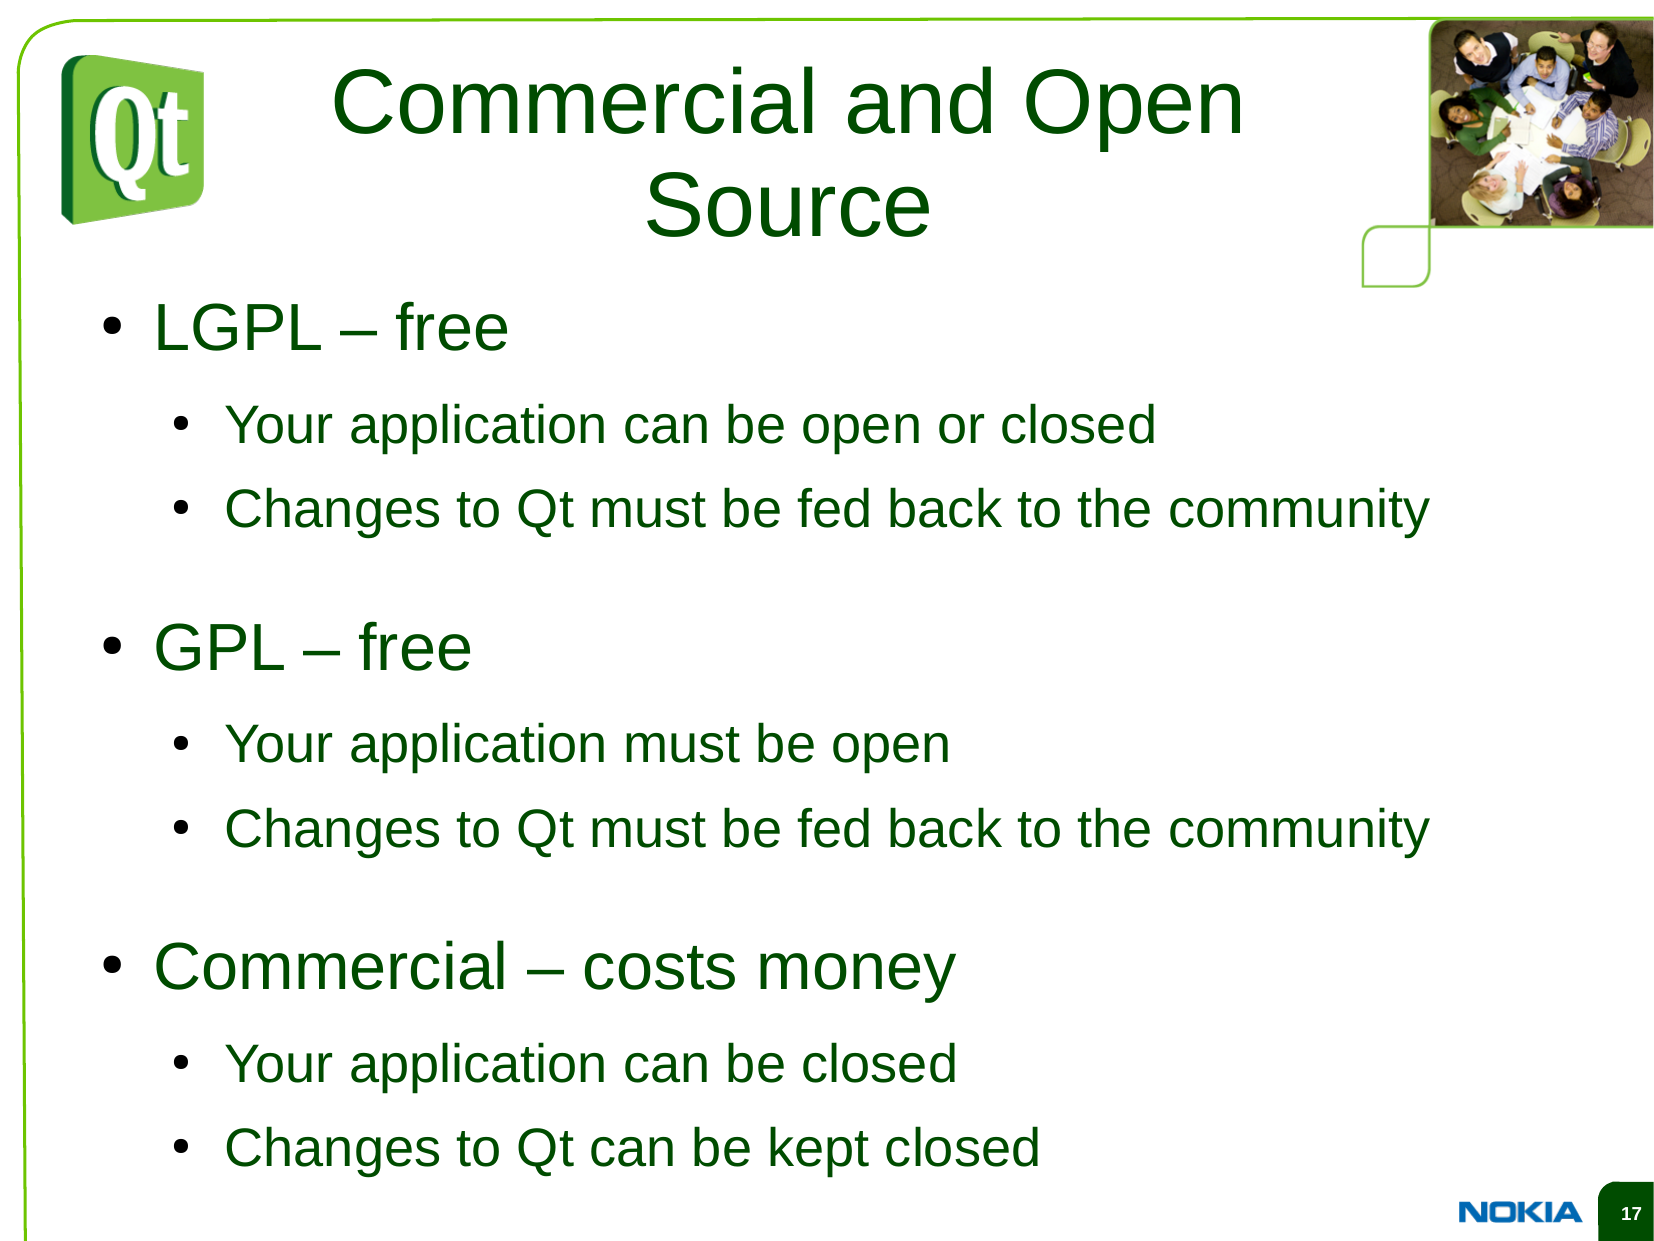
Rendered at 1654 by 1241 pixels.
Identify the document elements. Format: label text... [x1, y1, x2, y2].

picture [1338, 7, 1654, 308]
title Commercial and Open Source [251, 49, 1327, 257]
picture [1459, 1201, 1583, 1223]
picture [61, 55, 204, 225]
list LGPL – free Your application can be open or closed Changes to Qt must be fed back to the community GPL – free Your application must be open Changes to Qt must be fed back to the community Commercial – costs money Your application can be closed Changes to Qt can be kept closed [82, 290, 1571, 1179]
